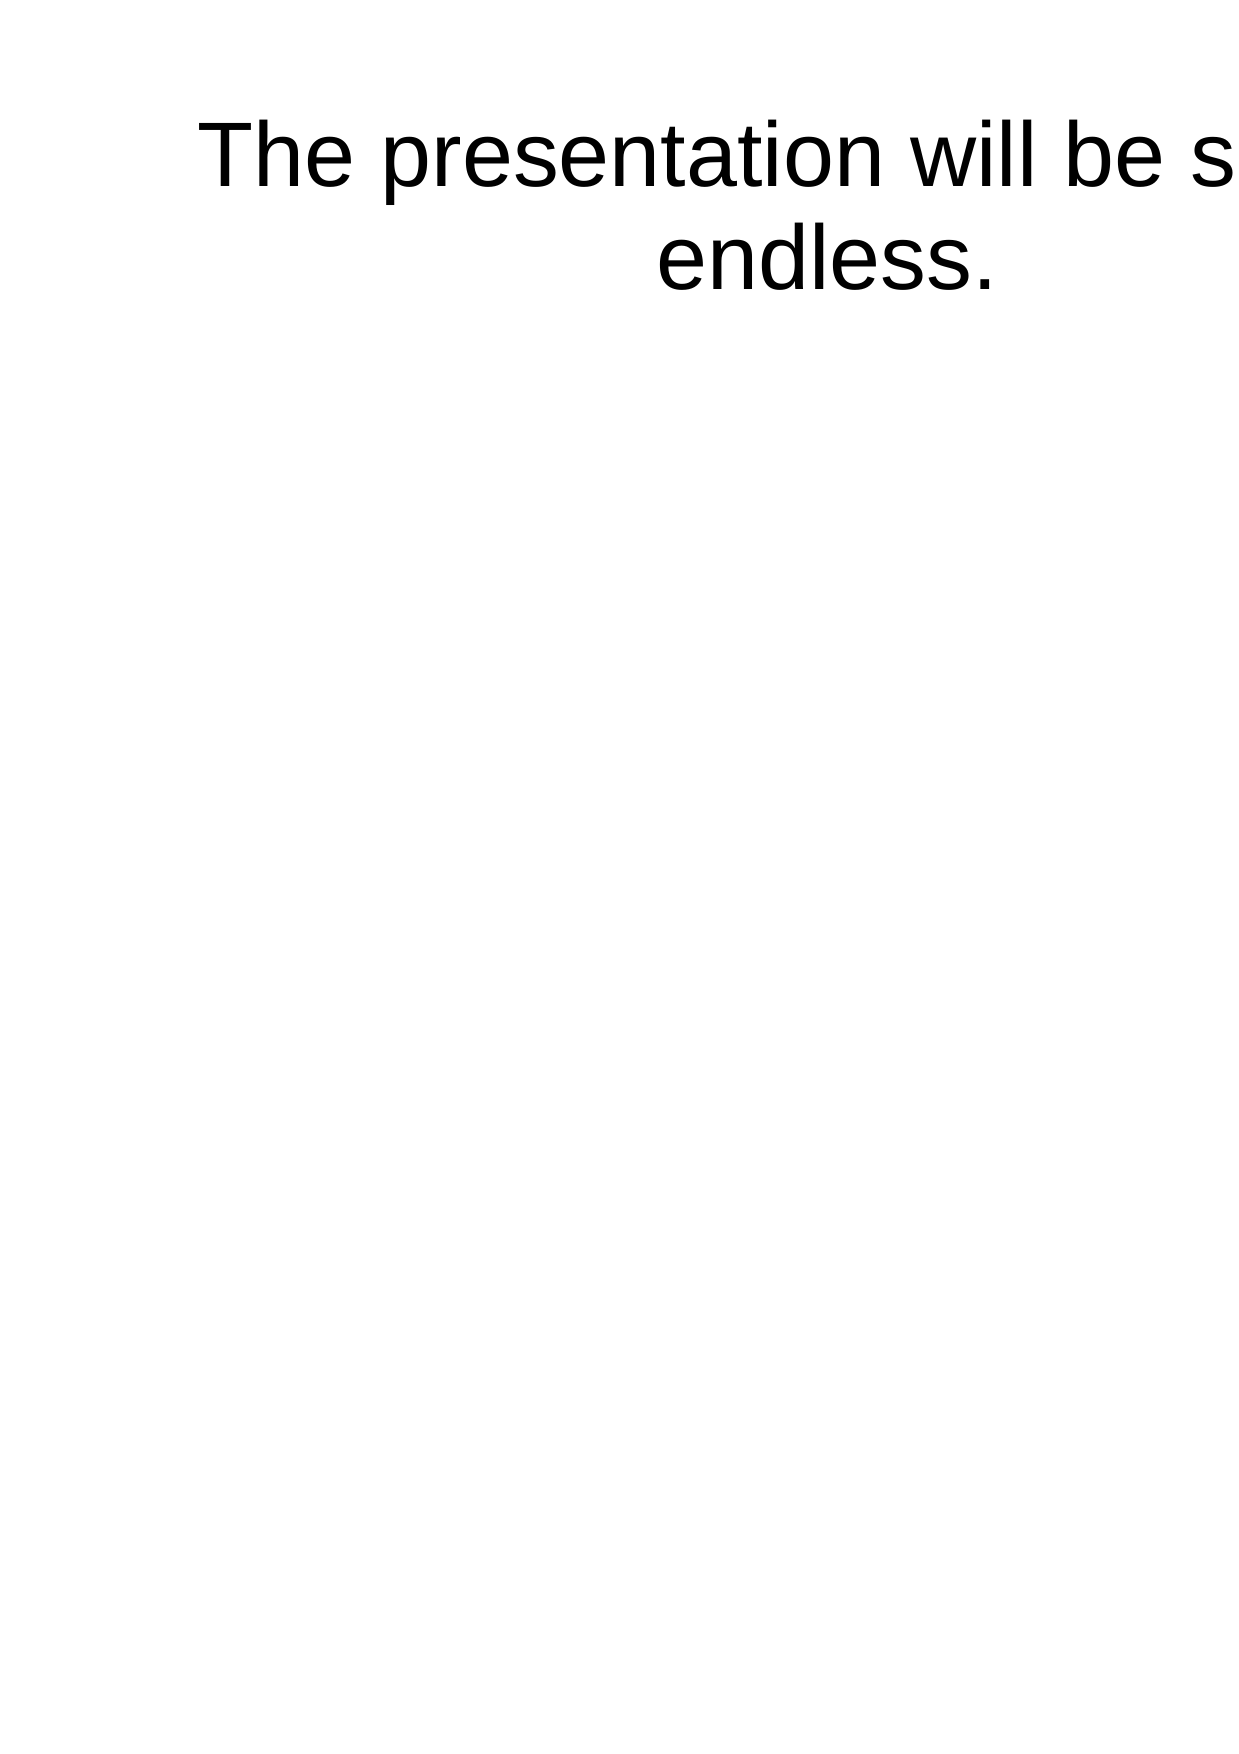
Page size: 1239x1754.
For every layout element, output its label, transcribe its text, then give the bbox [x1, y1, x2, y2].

title The presentation will be shown endless. [121, 102, 1239, 311]
